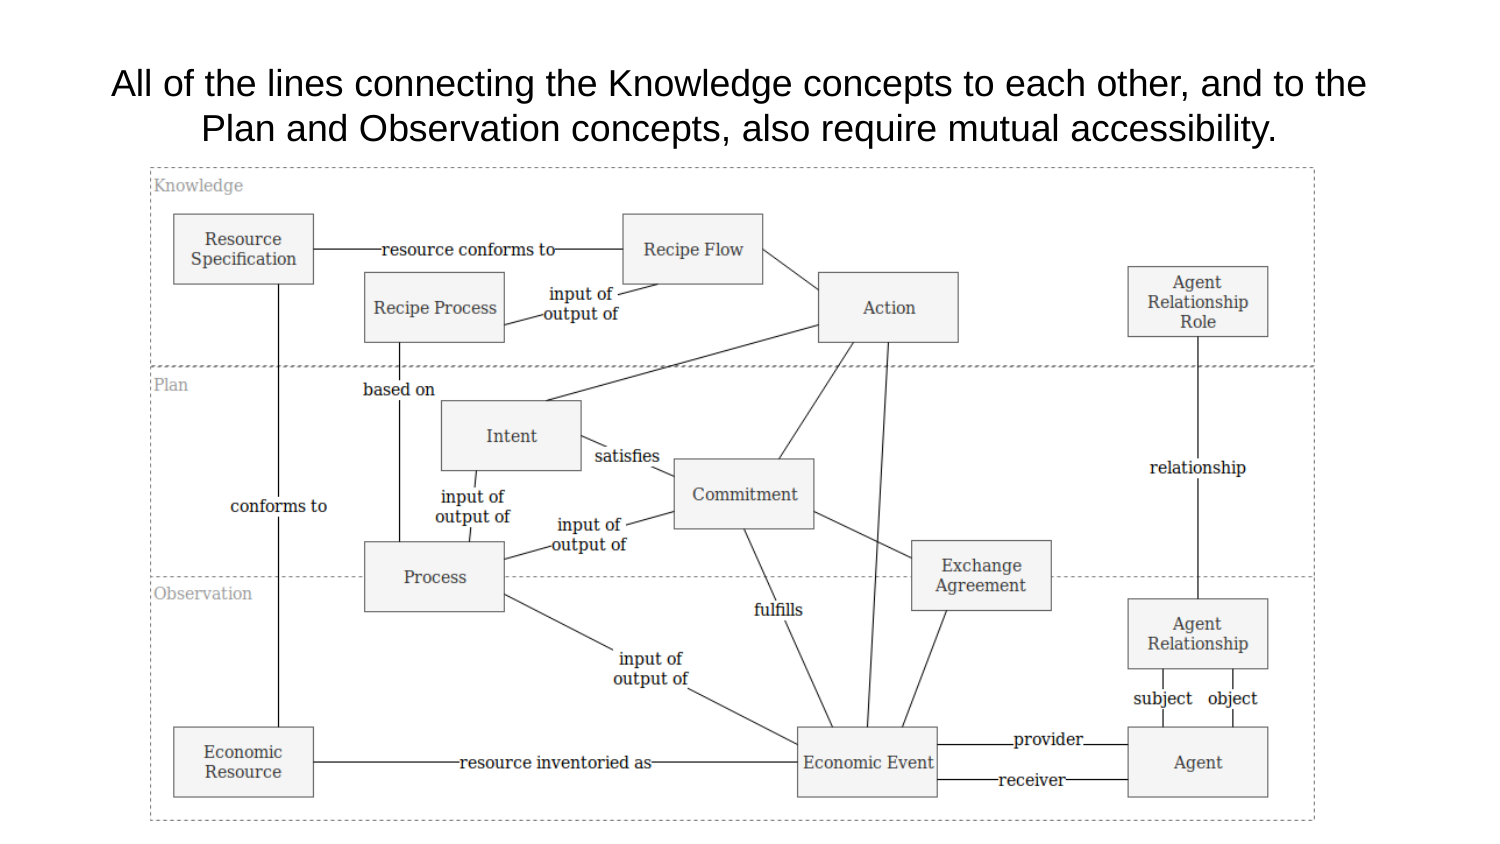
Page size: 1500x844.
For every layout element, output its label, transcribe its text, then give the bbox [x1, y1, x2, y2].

picture [150, 167, 1315, 821]
text_box All of the lines connecting the Knowledge concepts to each other, and to the Plan and Observation concepts, also require mutual accessibility. [74, 43, 1405, 173]
